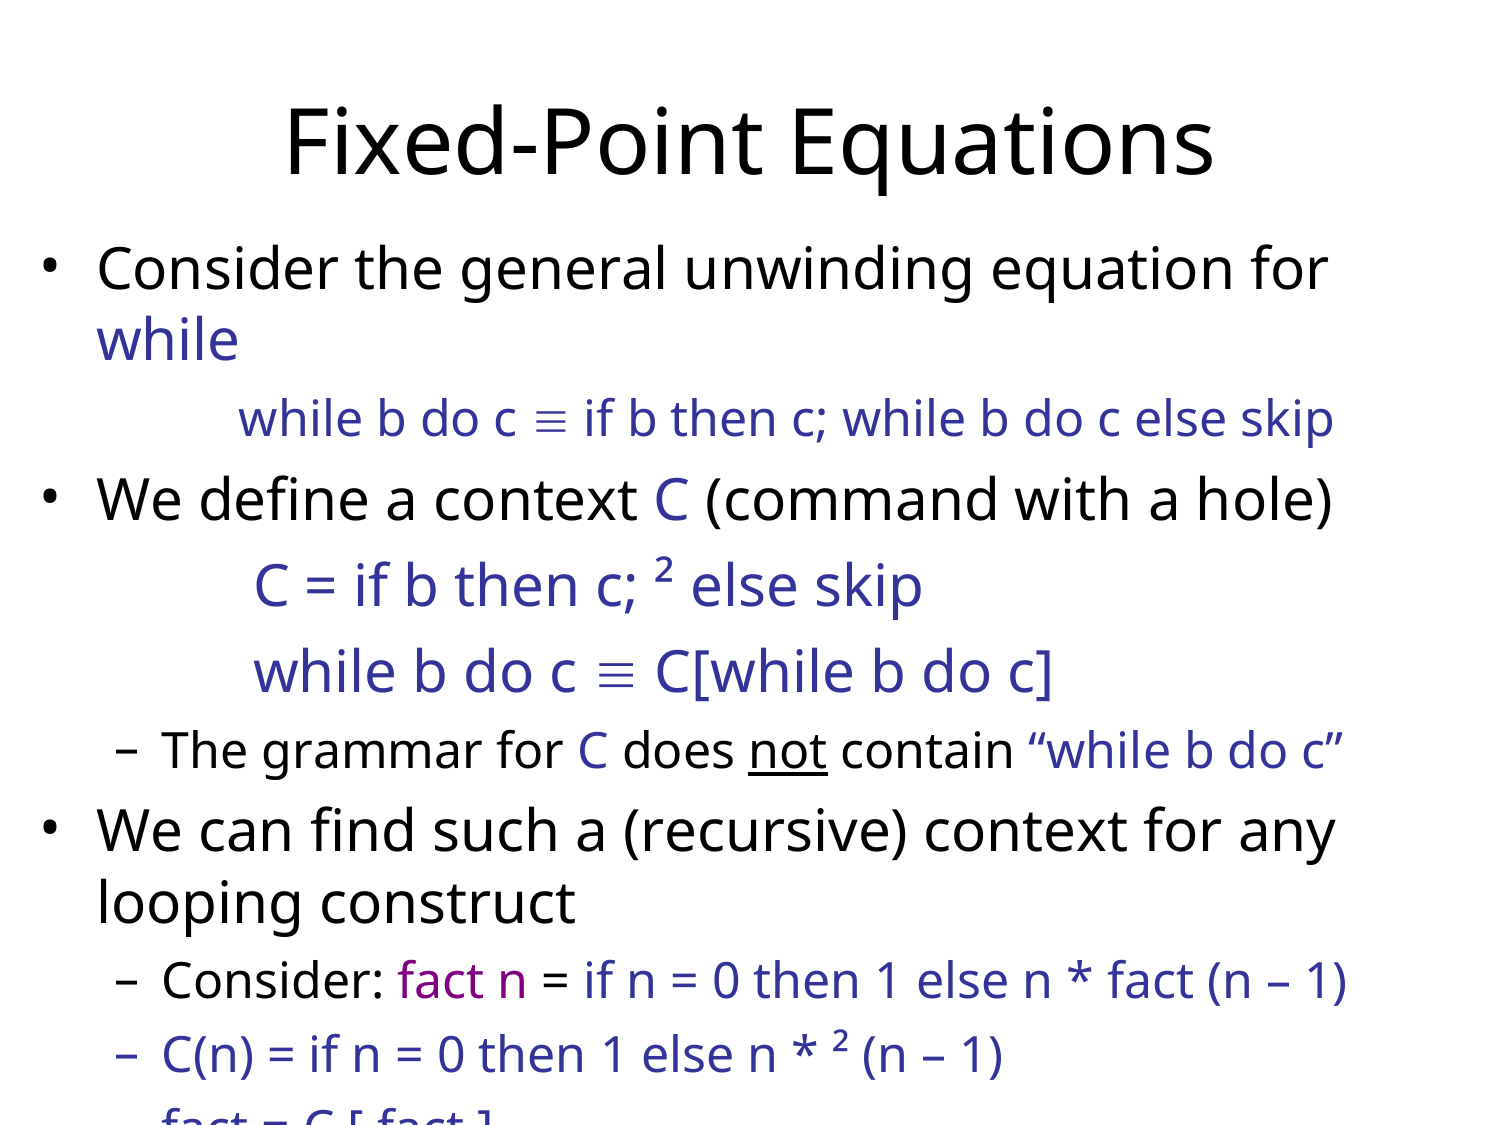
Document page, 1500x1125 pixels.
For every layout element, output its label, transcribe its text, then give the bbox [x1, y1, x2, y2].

list Consider the general unwinding equation for while while b do c  if b then c; while b do c else skip We define a context C (command with a hole) C = if b then c; ² else skip while b do c  C[while b do c] The grammar for C does not contain “while b do c” We can find such a (recursive) context for any looping construct Consider: fact n = if n = 0 then 1 else n * fact (n – 1) C(n) = if n = 0 then 1 else n * ² (n – 1) fact = C [ fact ] [24, 224, 1476, 1075]
title Fixed-Point Equations [75, 45, 1426, 224]
